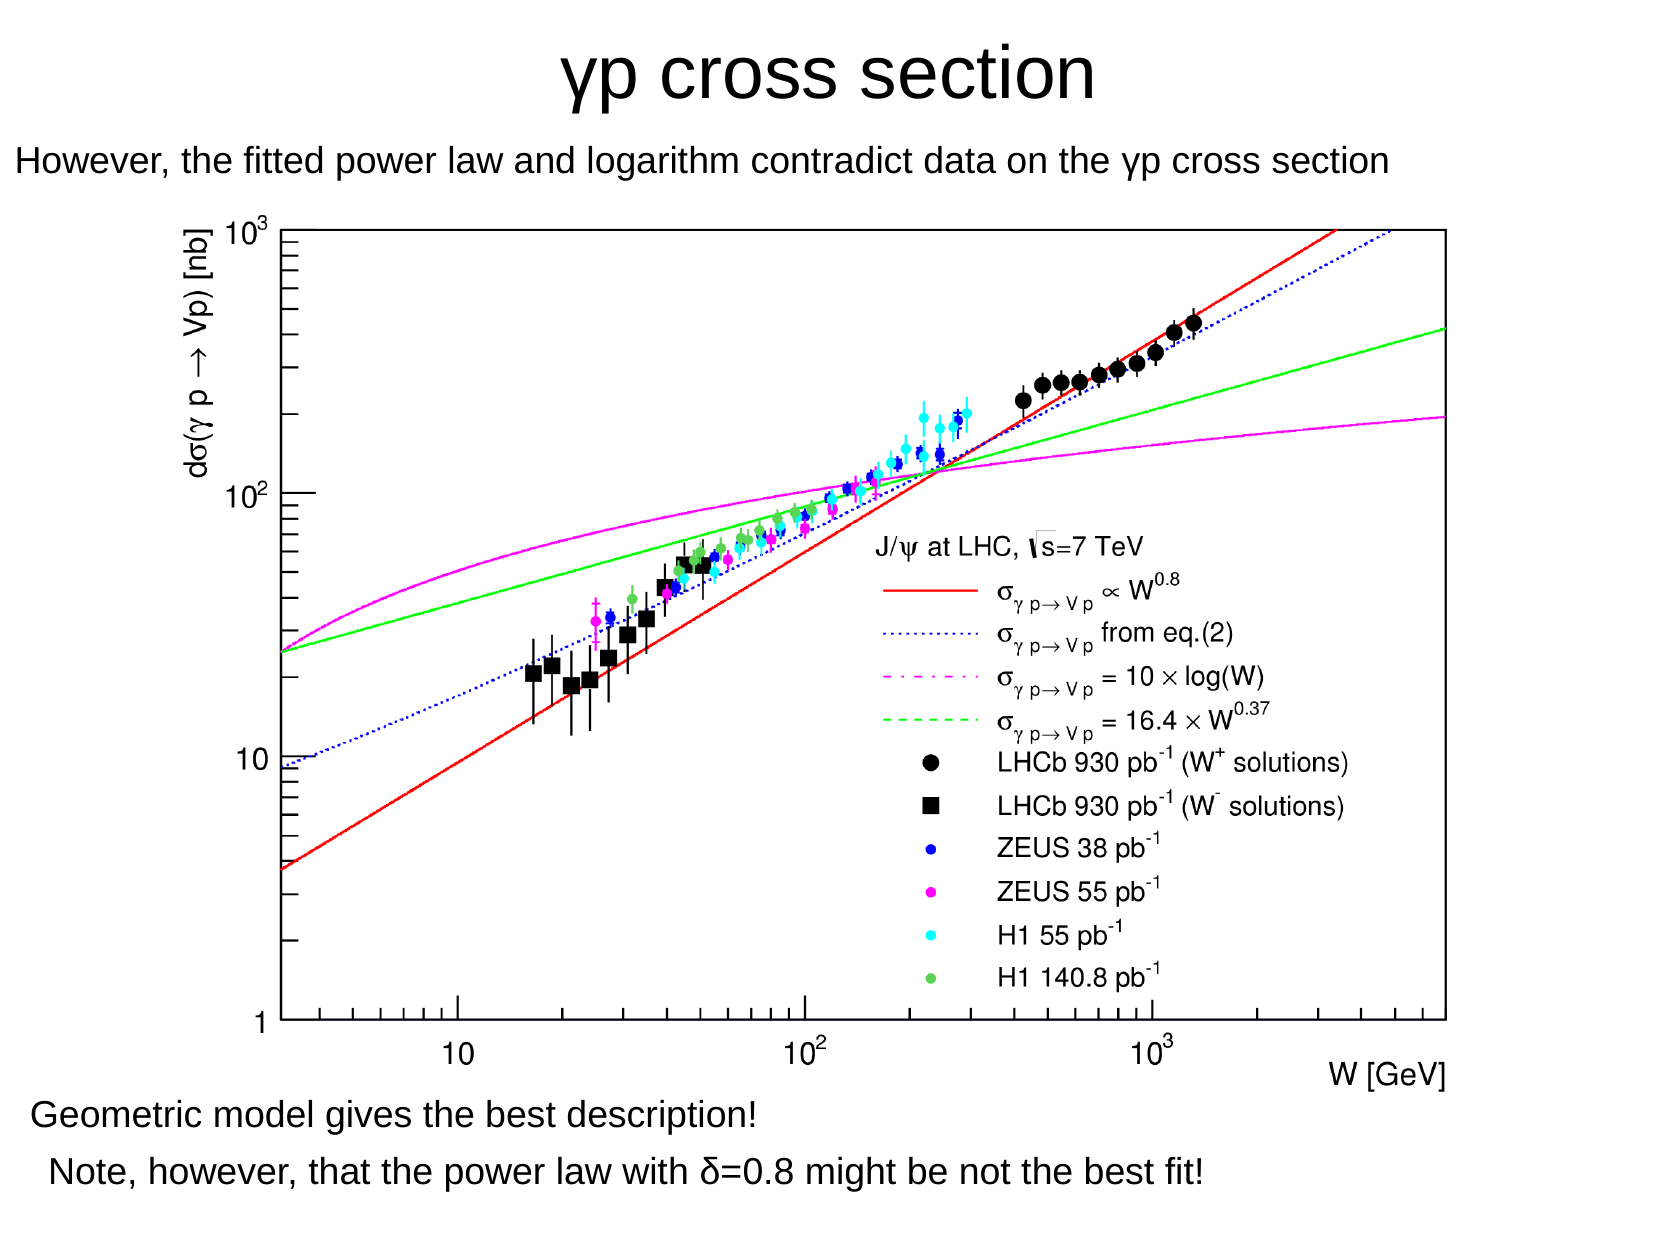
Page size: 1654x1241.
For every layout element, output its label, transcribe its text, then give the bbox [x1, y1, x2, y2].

text_box However, the fitted power law and logarithm contradict data on the γp cross section [0, 132, 1621, 190]
text_box Geometric model gives the best description! [15, 1086, 1636, 1144]
text_box Note, however, that the power law with δ=0.8 might be not the best fit! [33, 1143, 1654, 1201]
title γp cross section [82, 30, 1576, 115]
picture [135, 190, 1591, 1086]
